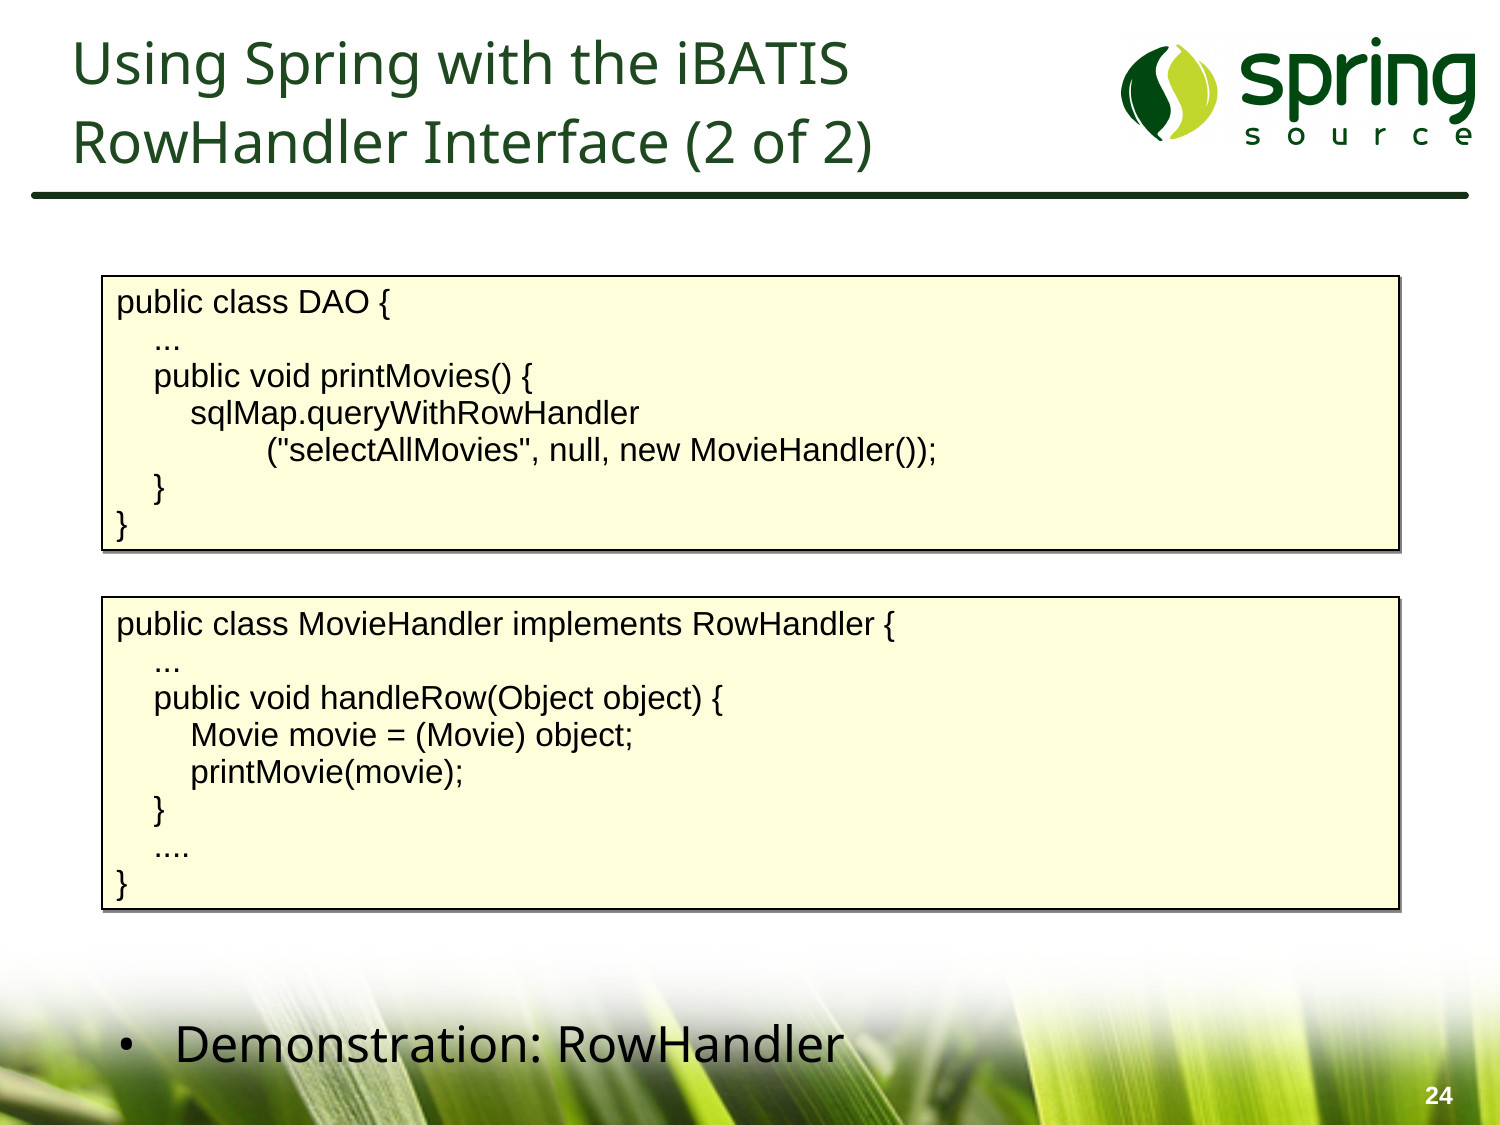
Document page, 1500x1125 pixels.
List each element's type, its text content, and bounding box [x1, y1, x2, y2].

picture [0, 944, 1500, 1125]
list Demonstration: RowHandler [103, 275, 1394, 1018]
title Using Spring with the iBATIS RowHandler Interface (2 of 2) [56, 14, 1089, 177]
picture [1121, 37, 1475, 145]
